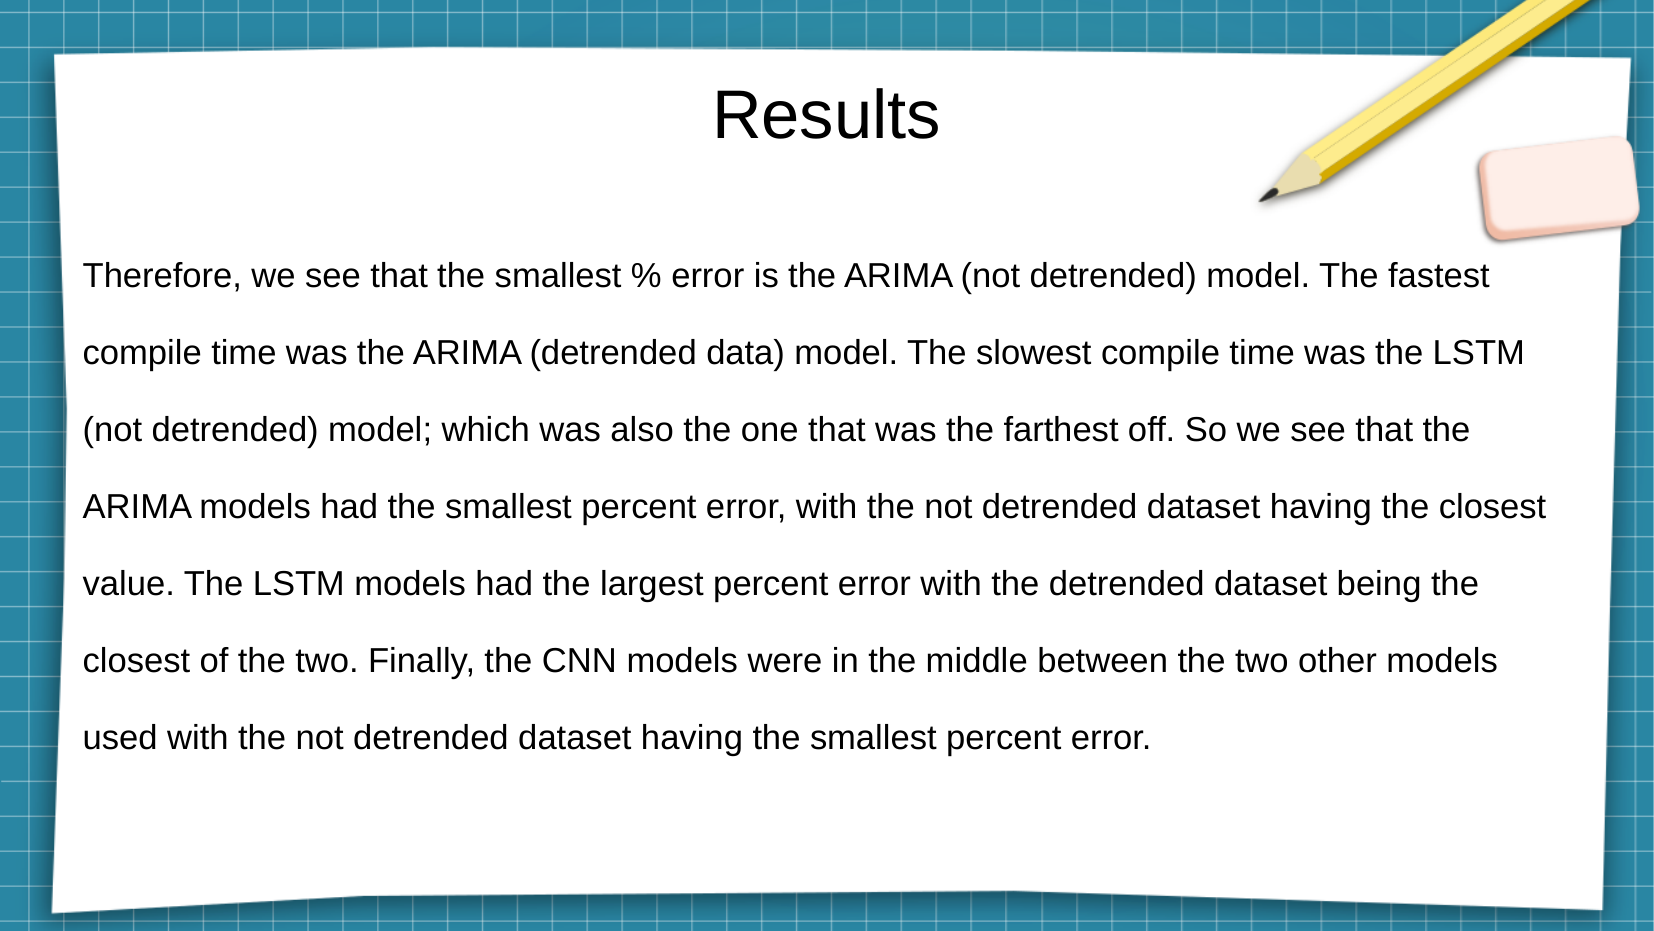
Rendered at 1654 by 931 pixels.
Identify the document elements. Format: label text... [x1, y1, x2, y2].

picture [0, 0, 1654, 931]
list Therefore, we see that the smallest % error is the ARIMA (not detrended) model. The fastest compile time was the ARIMA (detrended data) model. The slowest compile time was the LSTM (not detrended) model; which was also the one that was the farthest off. So we see that the ARIMA models had the smallest percent error, with the not detrended dataset having the closest value. The LSTM models had the largest percent error with the detrended dataset being the closest of the two. Finally, the CNN models were in the middle between the two other models used with the not detrended dataset having the smallest percent error. [82, 217, 1571, 758]
title Results [82, 37, 1571, 193]
